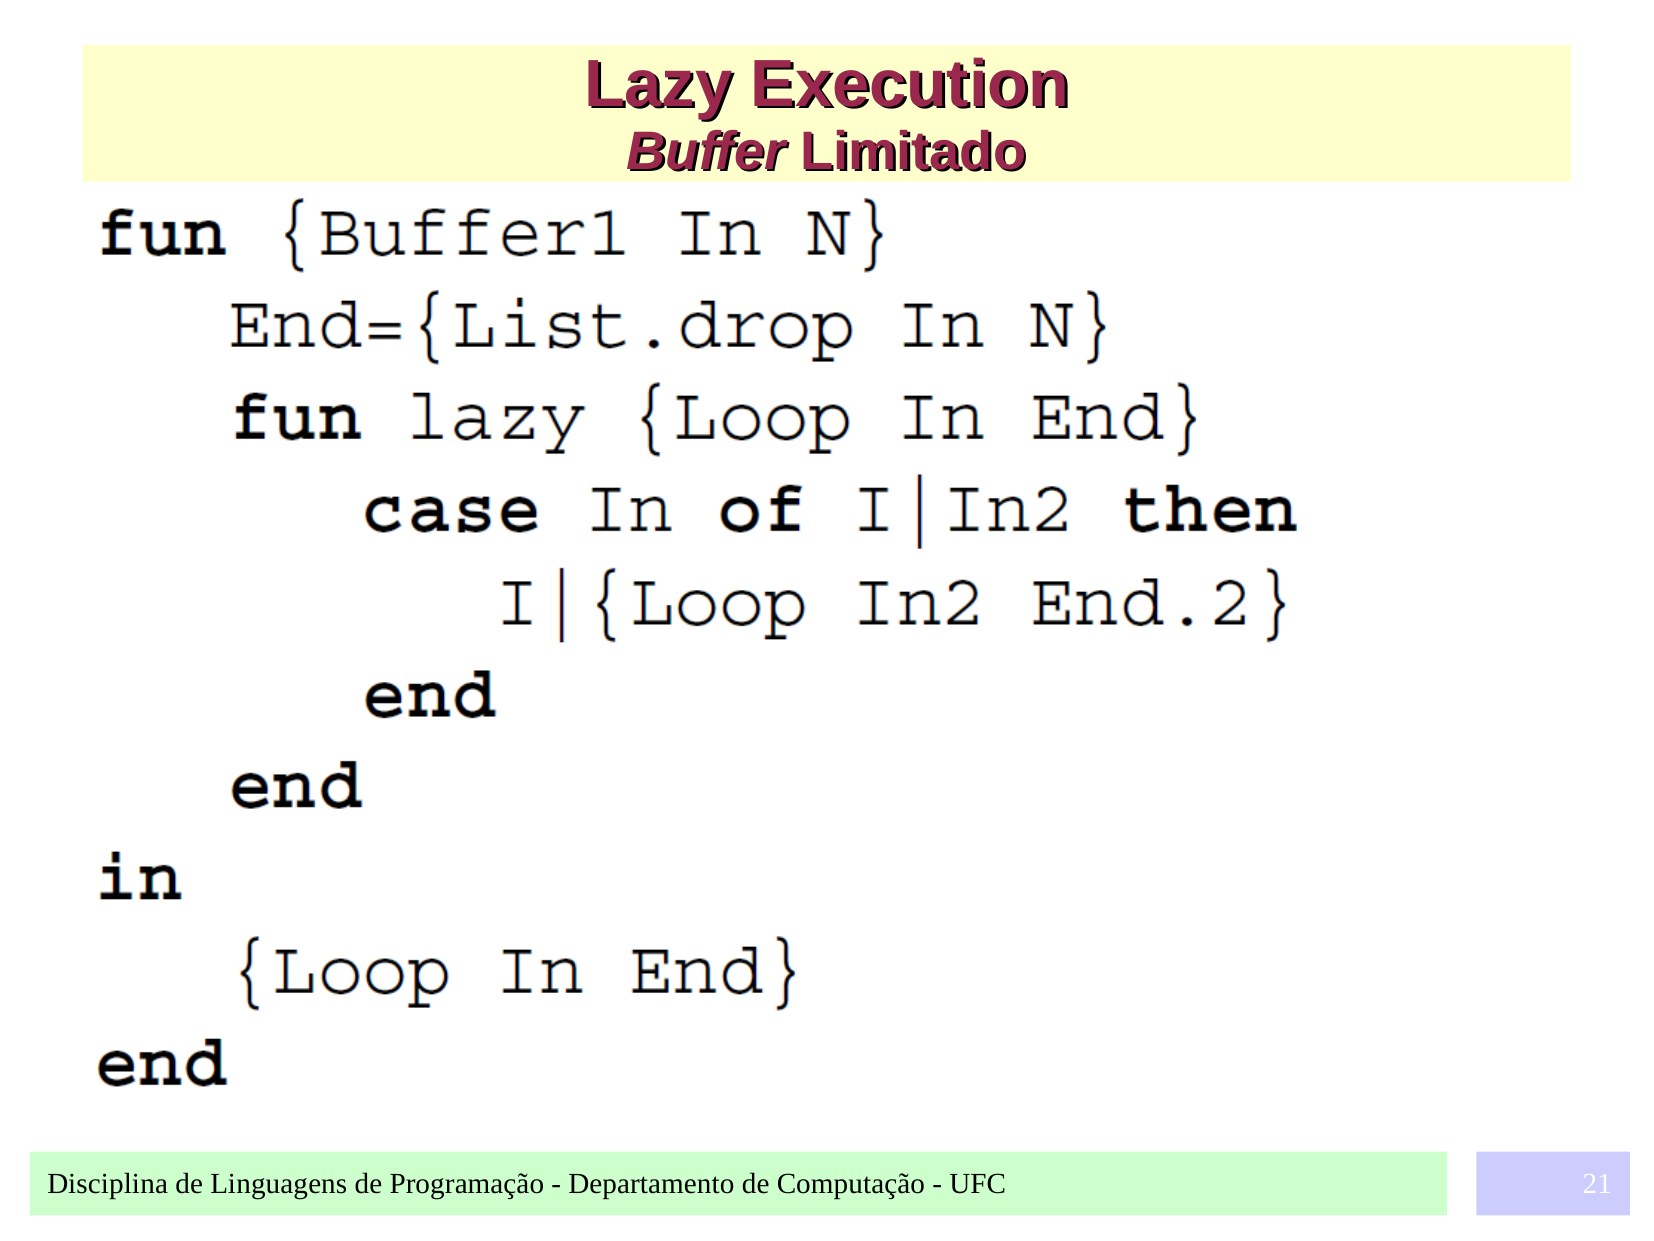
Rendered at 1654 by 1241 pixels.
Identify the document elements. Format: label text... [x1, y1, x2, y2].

picture [88, 194, 1300, 1094]
title Lazy Execution Buffer Limitado [82, 44, 1571, 182]
